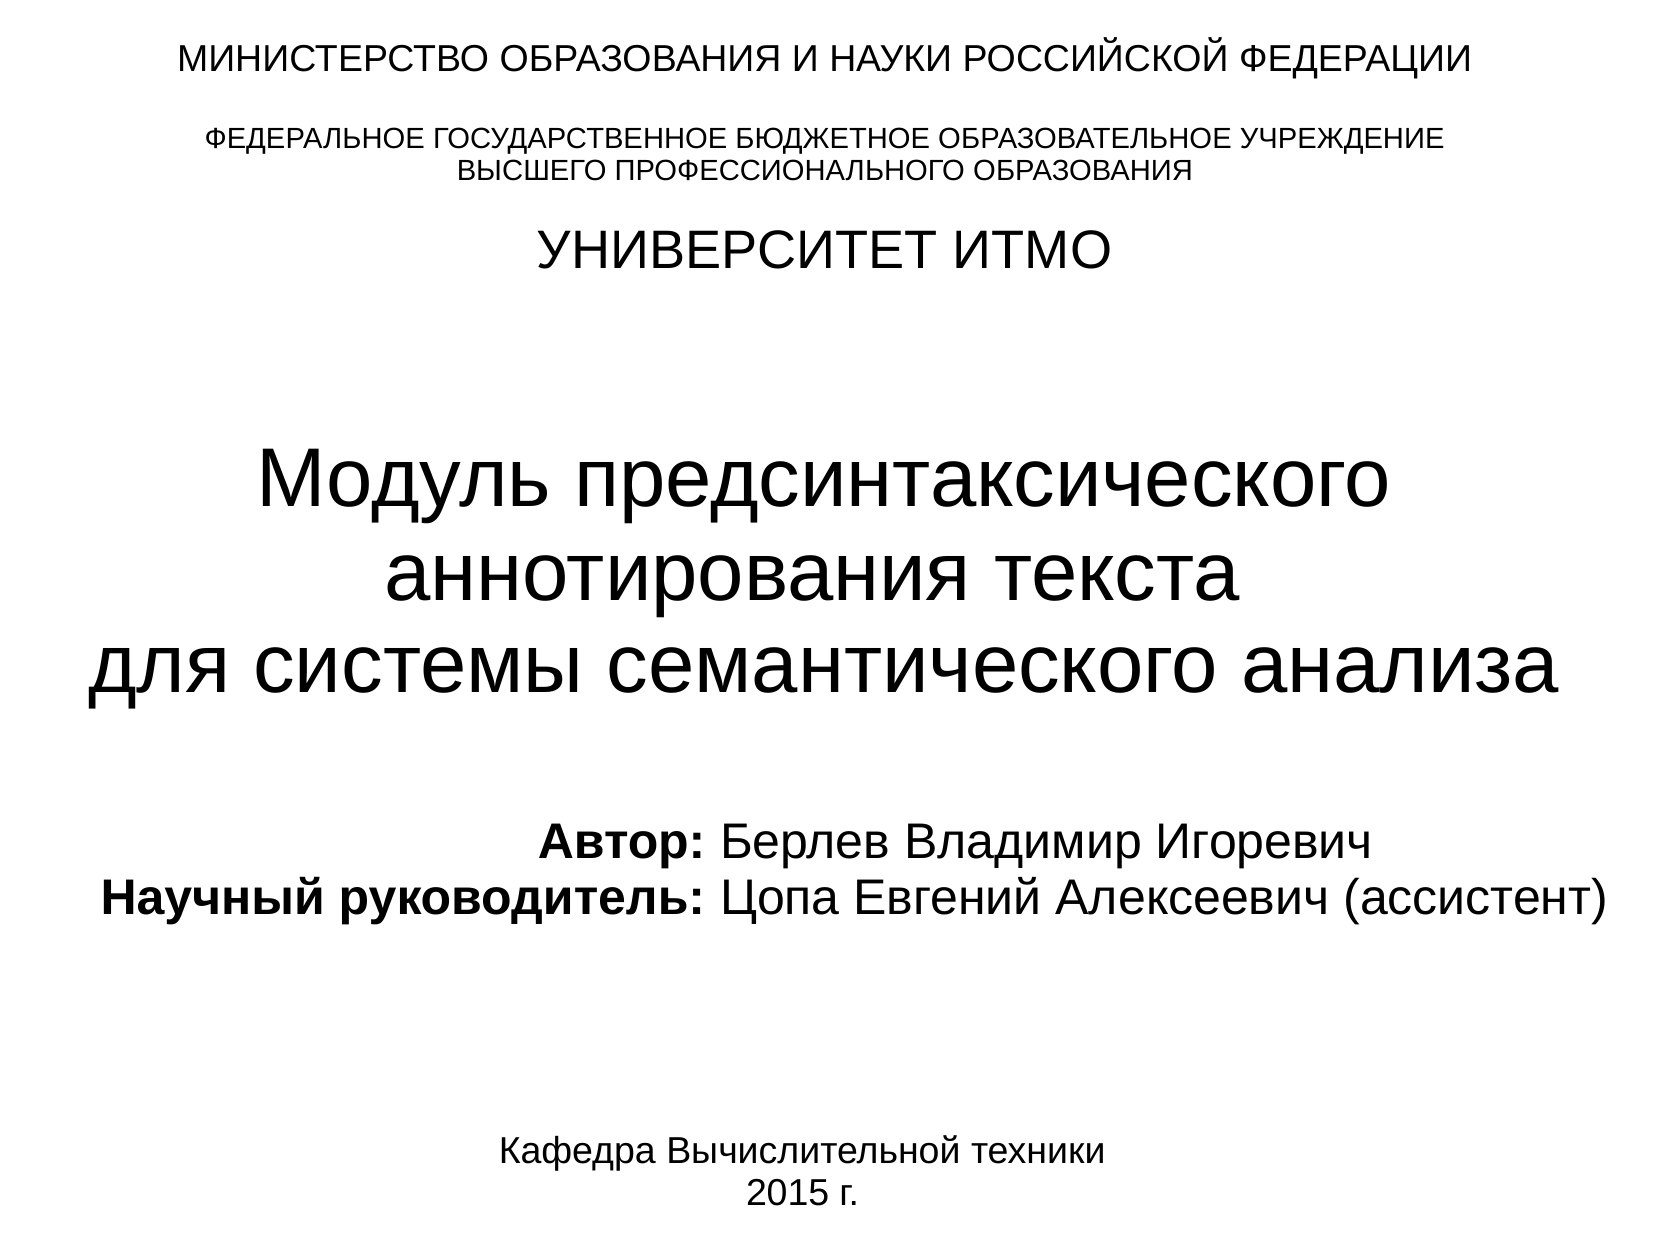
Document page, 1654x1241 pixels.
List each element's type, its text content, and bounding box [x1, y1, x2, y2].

text_box Берлев Владимир Игоревич Цопа Евгений Алексеевич (ассистент) [721, 805, 1651, 1016]
text_box Модуль предсинтаксического аннотирования текста для системы семантического анализа [10, 424, 1638, 719]
text_box Кафедра Вычислительной техники 2015 г. [465, 1080, 1141, 1221]
text_box МИНИСТЕРСТВО ОБРАЗОВАНИЯ И НАУКИ РОССИЙСКОЙ ФЕДЕРАЦИИ ФЕДЕРАЛЬНОЕ ГОСУДАРСТВЕННОЕ БЮДЖЕТНОЕ ОБРАЗОВАТЕЛЬНОЕ УЧРЕЖДЕНИЕ ВЫСШЕГО ПРОФЕССИОНАЛЬНОГО ОБРАЗОВАНИЯ УНИВЕРСИТЕТ ИТМО [30, 30, 1621, 288]
text_box Автор: Научный руководитель: [60, 805, 721, 1016]
